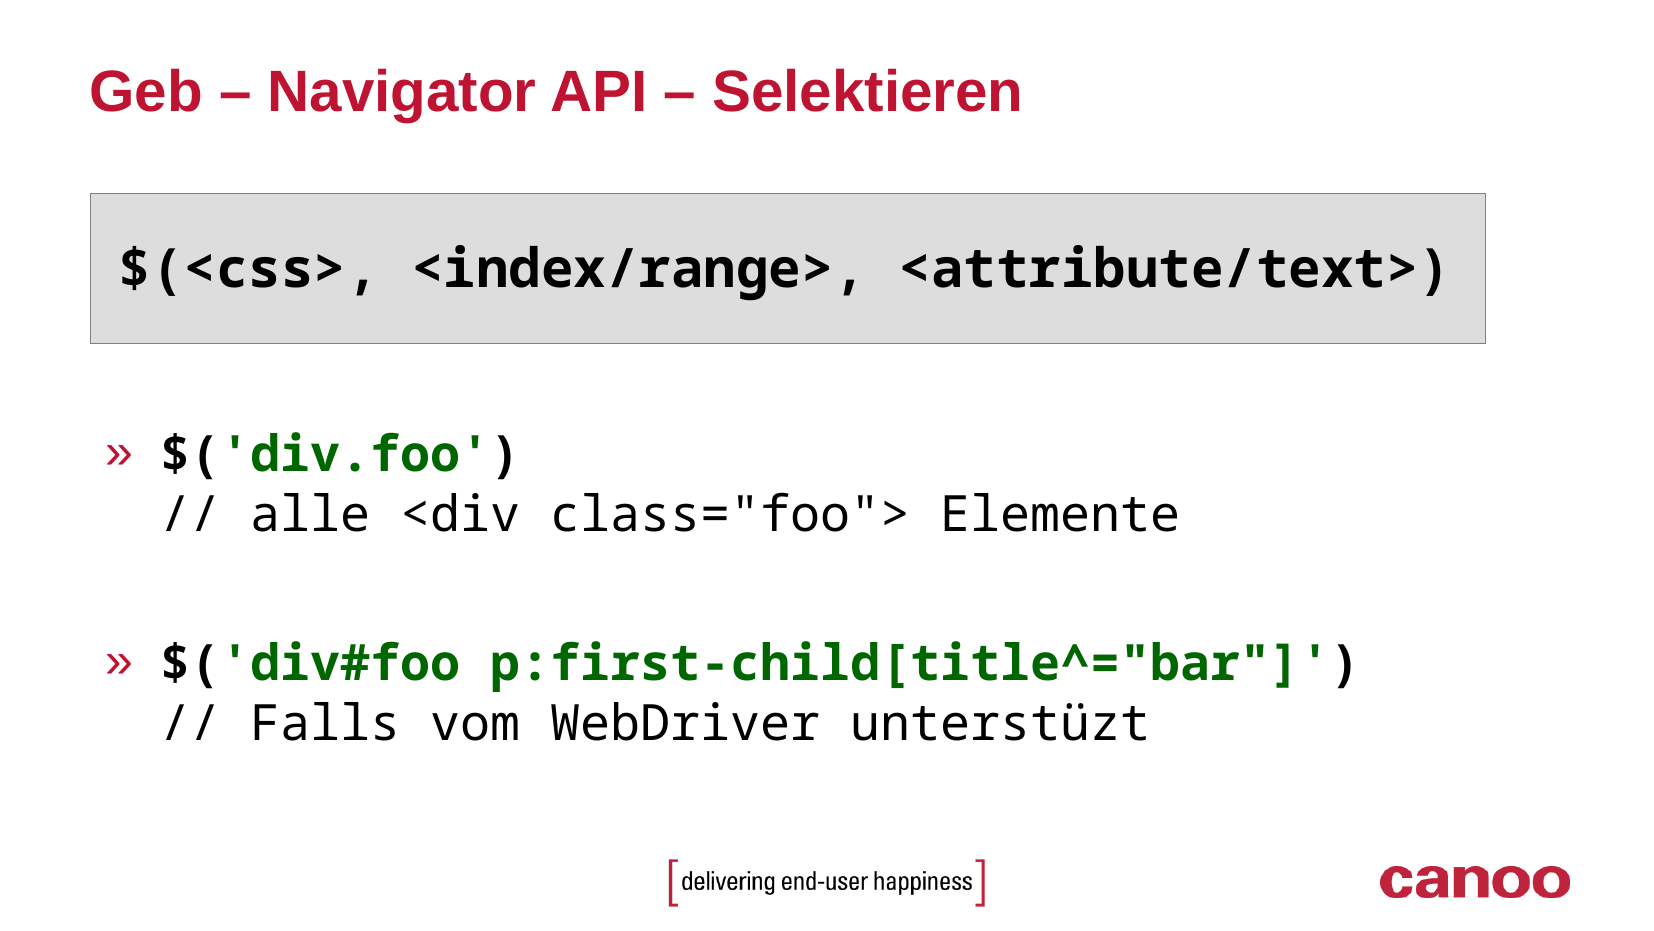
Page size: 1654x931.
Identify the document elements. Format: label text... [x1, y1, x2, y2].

text_box [90, 193, 1486, 344]
text_box $(<css>, <index/range>, <attribute/text>) [104, 225, 1516, 356]
title Geb – Navigator API – Selektieren [75, 45, 1591, 136]
picture [662, 855, 991, 910]
picture [1380, 866, 1570, 898]
list $('div.foo') // alle <div class="foo"> Elemente $('div#foo p:first-child[title^="bar"]') // Falls vom WebDriver unterstüzt [90, 414, 1456, 834]
